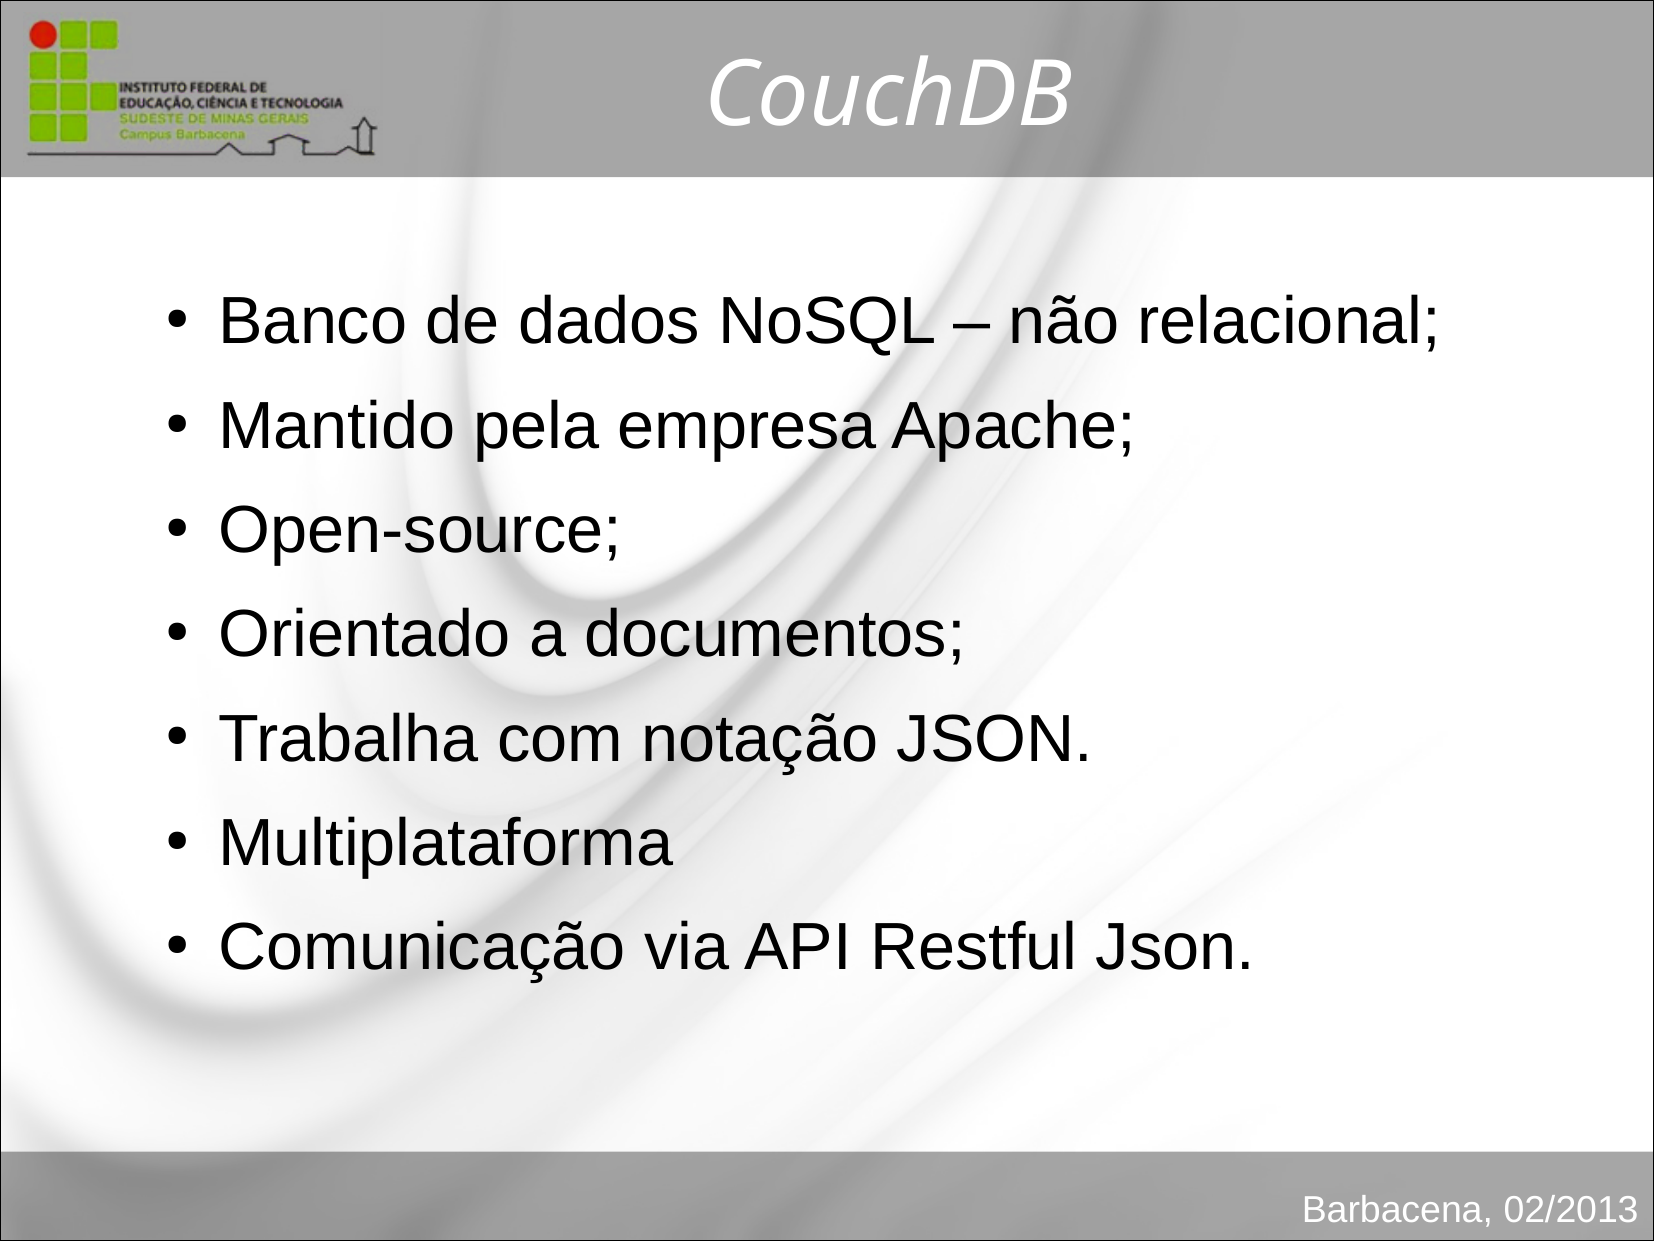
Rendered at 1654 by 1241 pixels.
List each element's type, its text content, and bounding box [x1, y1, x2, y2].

list Banco de dados NoSQL – não relacional; Mantido pela empresa Apache; Open-source; Orientado a documentos; Trabalha com notação JSON. Multiplataforma Comunicação via API Restful Json. [147, 283, 1536, 1140]
title CouchDB [295, 29, 1483, 151]
picture [23, 12, 383, 166]
text_box Barbacena, 02/2013 [1287, 1181, 1654, 1238]
